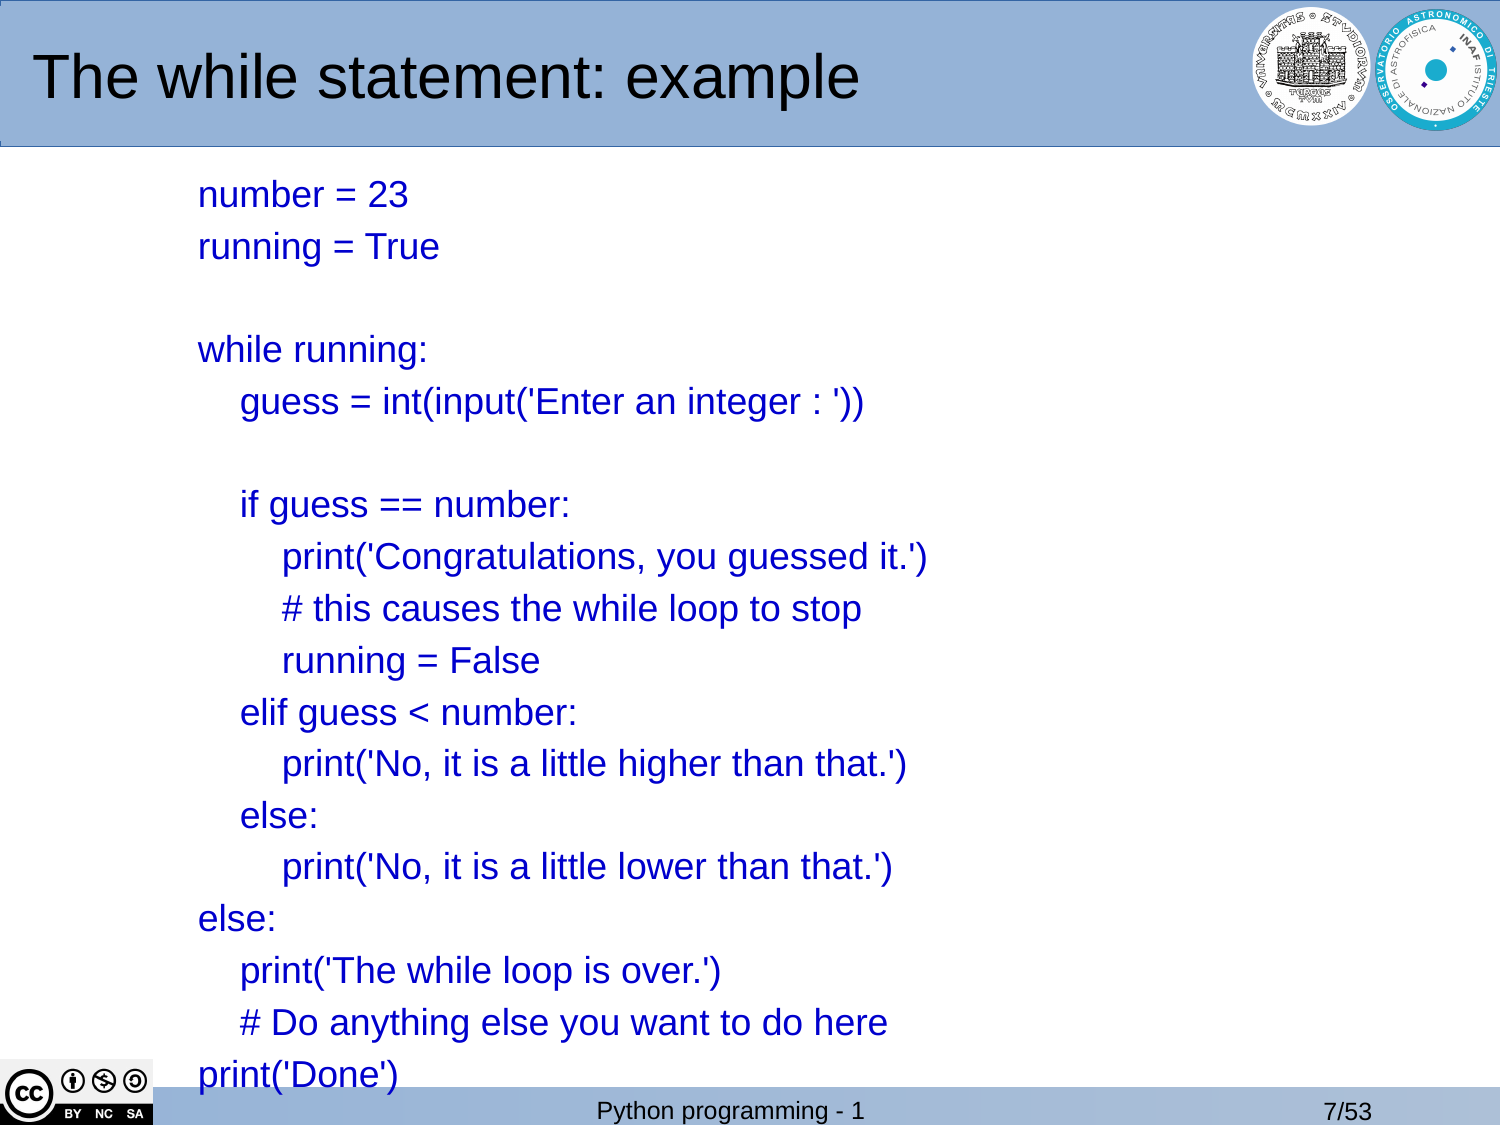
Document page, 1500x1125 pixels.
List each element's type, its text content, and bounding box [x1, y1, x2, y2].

list number = 23 running = True while running: guess = int(input('Enter an integer : ')) if guess == number: print('Congratulations, you guessed it.') # this causes the while loop to stop running = False elif guess < number: print('No, it is a little higher than that.') else: print('No, it is a little lower than that.') else: print('The while loop is over.') # Do anything else you want to do here print('Done') [183, 155, 1500, 1012]
text_box The while statement: example [0, 5, 1253, 141]
picture [1253, 0, 1500, 155]
picture [0, 1059, 153, 1125]
